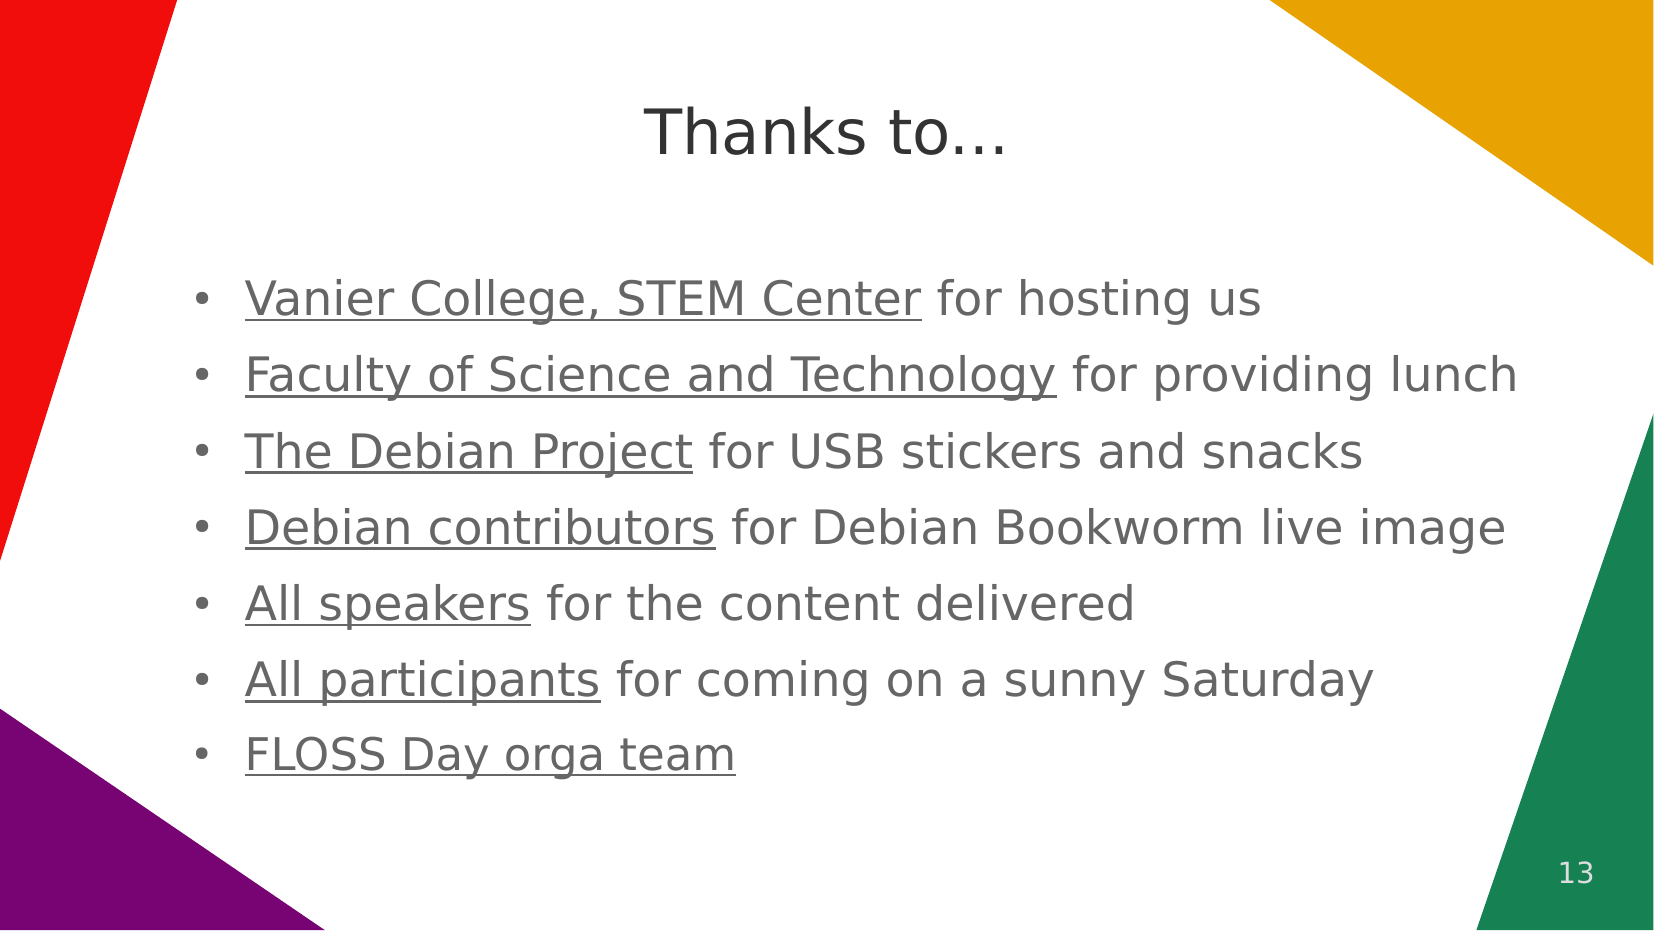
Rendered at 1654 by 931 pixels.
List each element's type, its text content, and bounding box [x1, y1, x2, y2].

title Thanks to... [295, 59, 1359, 207]
list Vanier College, STEM Center for hosting us Faculty of Science and Technology for providing lunch The Debian Project for USB stickers and snacks Debian contributors for Debian Bookworm live image All speakers for the content delivered All participants for coming on a sunny Saturday FLOSS Day orga team [177, 271, 1565, 863]
